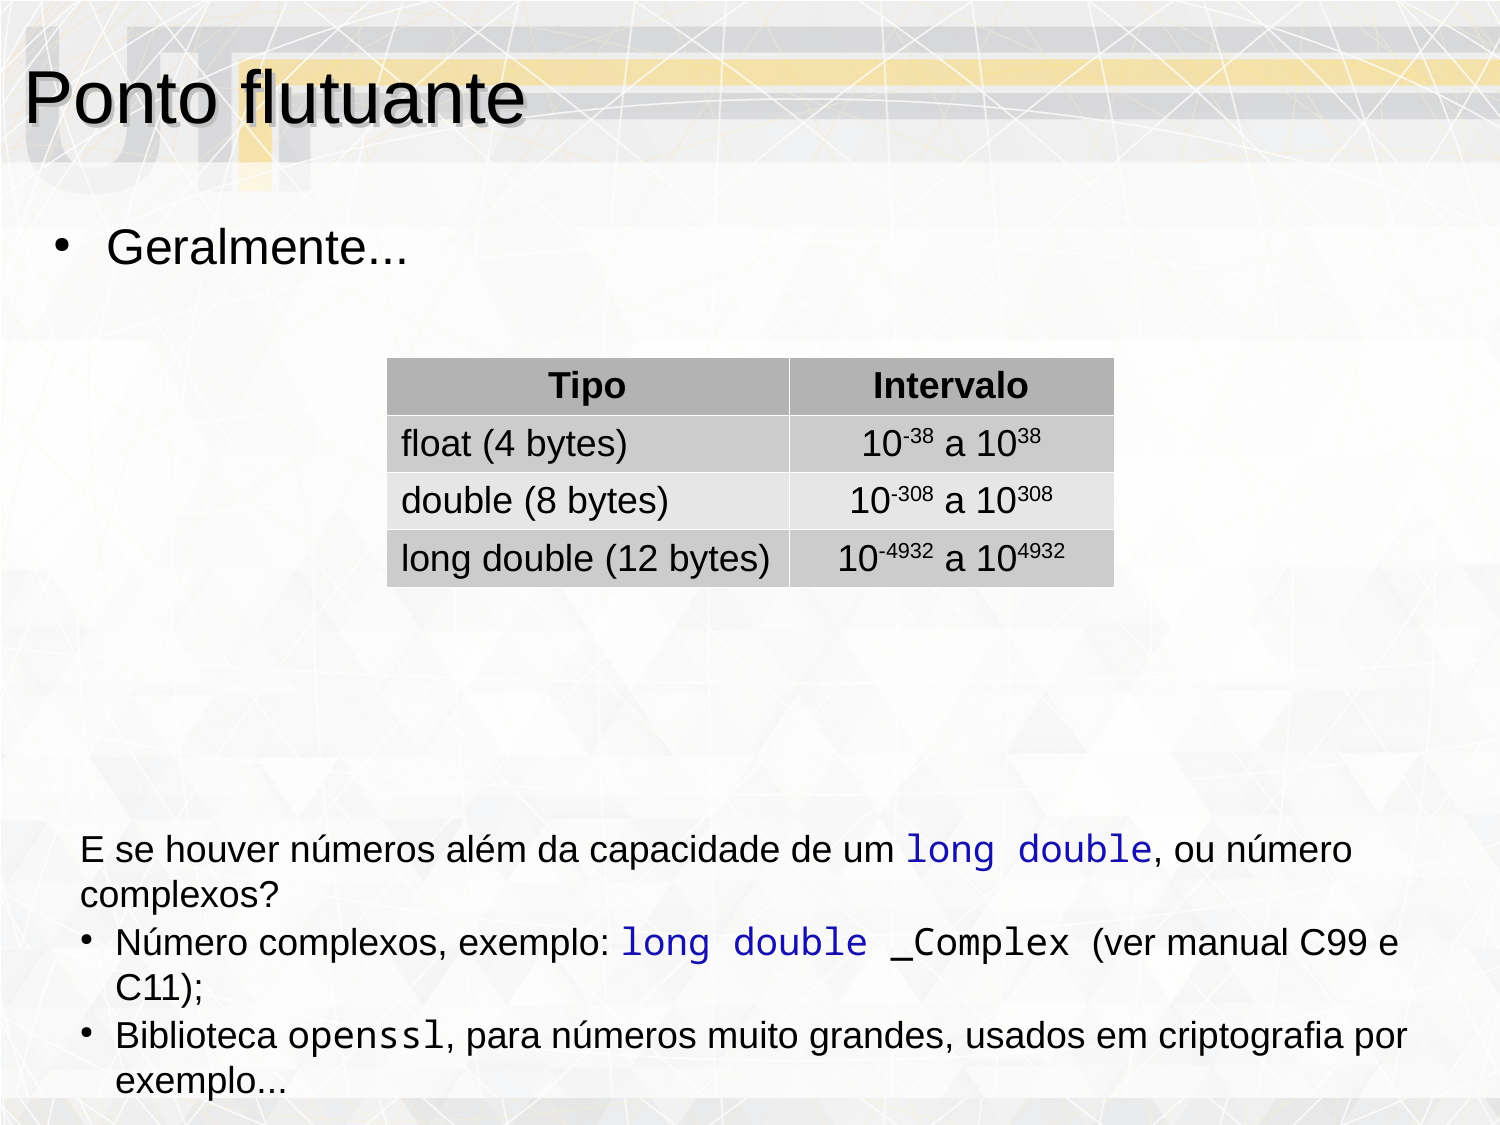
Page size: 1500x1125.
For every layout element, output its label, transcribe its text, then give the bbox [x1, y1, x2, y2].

table_cell long double (12 bytes) [387, 530, 789, 587]
table_header Tipo [387, 358, 789, 415]
table_cell 10-308 a 10308 [790, 473, 1114, 529]
text_box E se houver números além da capacidade de um long double, ou número complexos? Número complexos, exemplo: long double _Complex (ver manual C99 e C11); Biblioteca openssl, para números muito grandes, usados em criptografia por exemplo... [64, 814, 1436, 1088]
table_header Intervalo [790, 358, 1114, 415]
table_cell double (8 bytes) [387, 473, 789, 529]
table_cell 10-38 a 1038 [790, 416, 1114, 472]
title Ponto flutuante [23, 18, 1489, 178]
table_cell float (4 bytes) [387, 416, 789, 472]
table_cell 10-4932 a 104932 [790, 530, 1114, 587]
list Geralmente... [35, 224, 1477, 1087]
